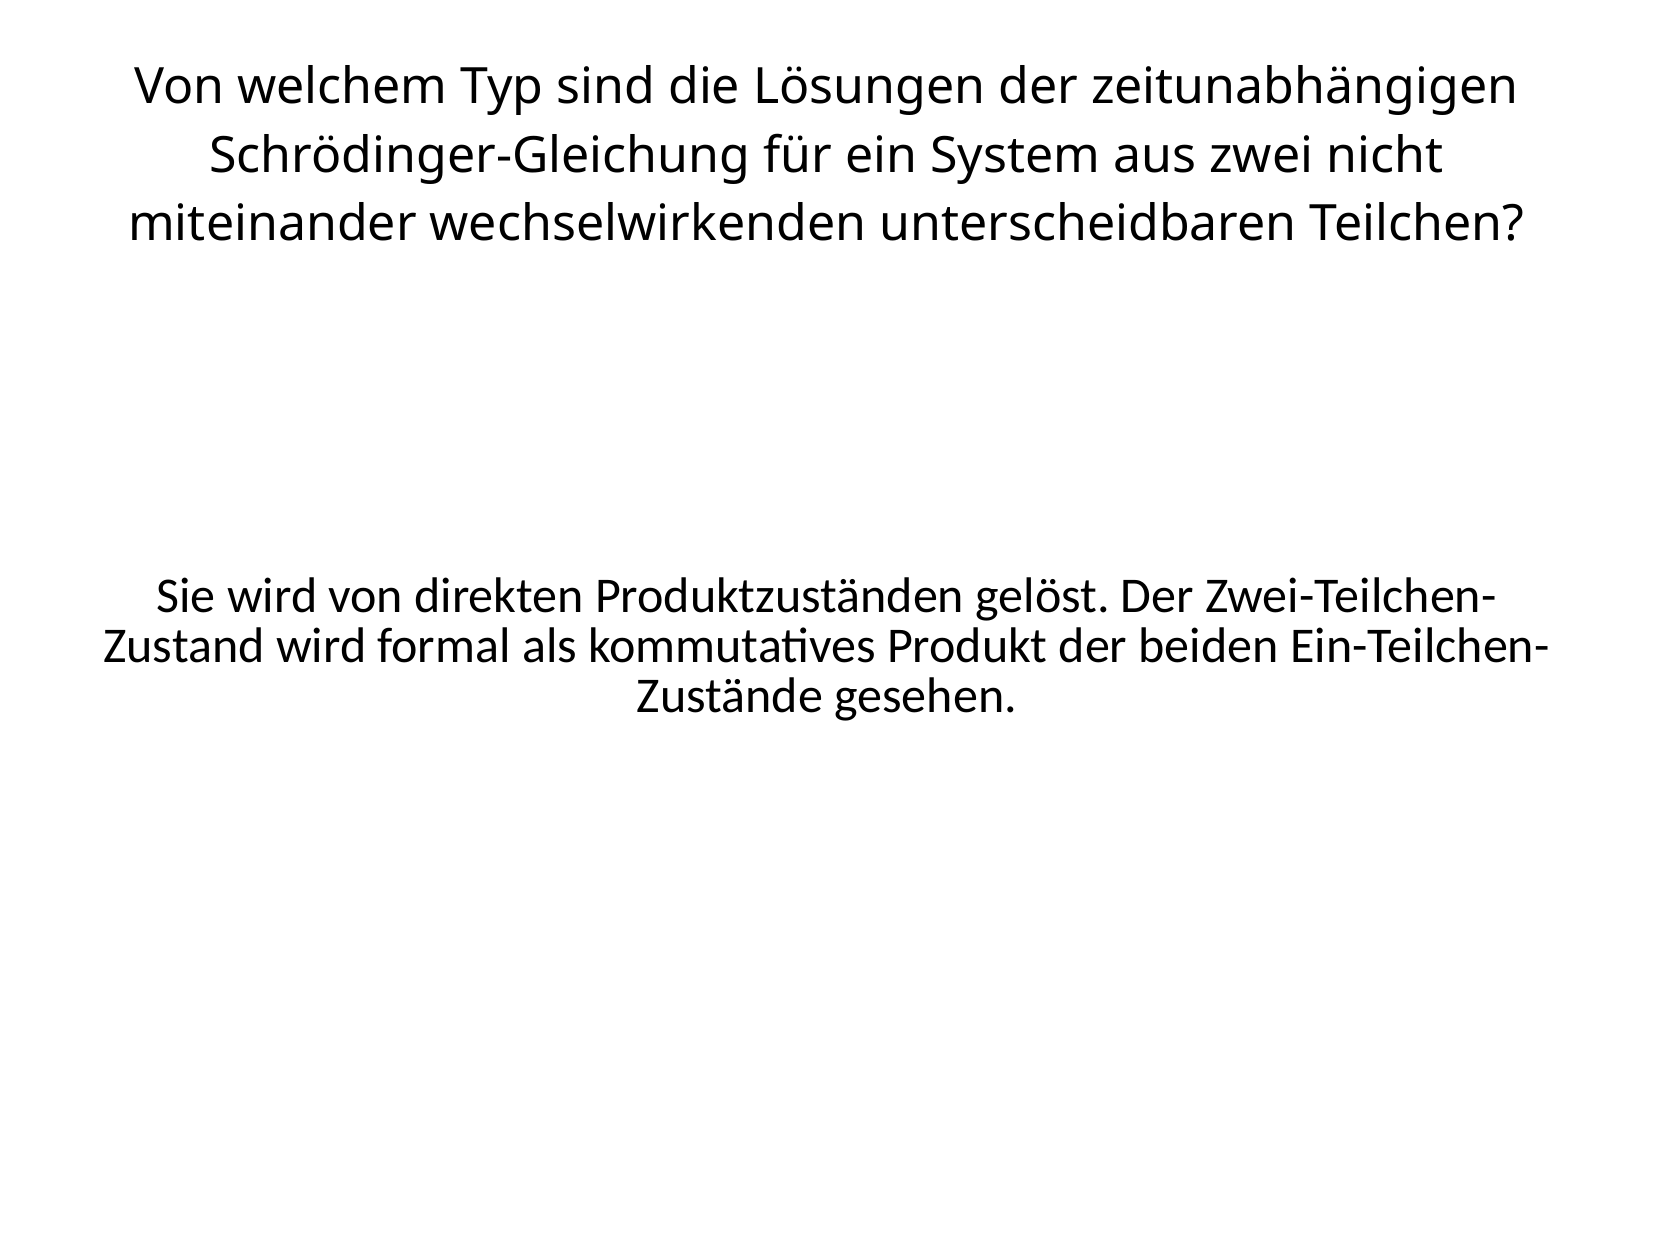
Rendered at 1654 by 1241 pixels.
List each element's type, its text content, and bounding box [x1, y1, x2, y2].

title Von welchem Typ sind die Lösungen der zeitunabhängigen Schrödinger-Gleichung für ein System aus zwei nicht miteinander wechselwirkenden unterscheidbaren Teilchen? [82, 49, 1571, 257]
subtitle Sie wird von direkten Produktzuständen gelöst. Der Zwei-Teilchen-Zustand wird formal als kommutatives Produkt der beiden Ein-Teilchen-Zustände gesehen. [82, 290, 1571, 1010]
